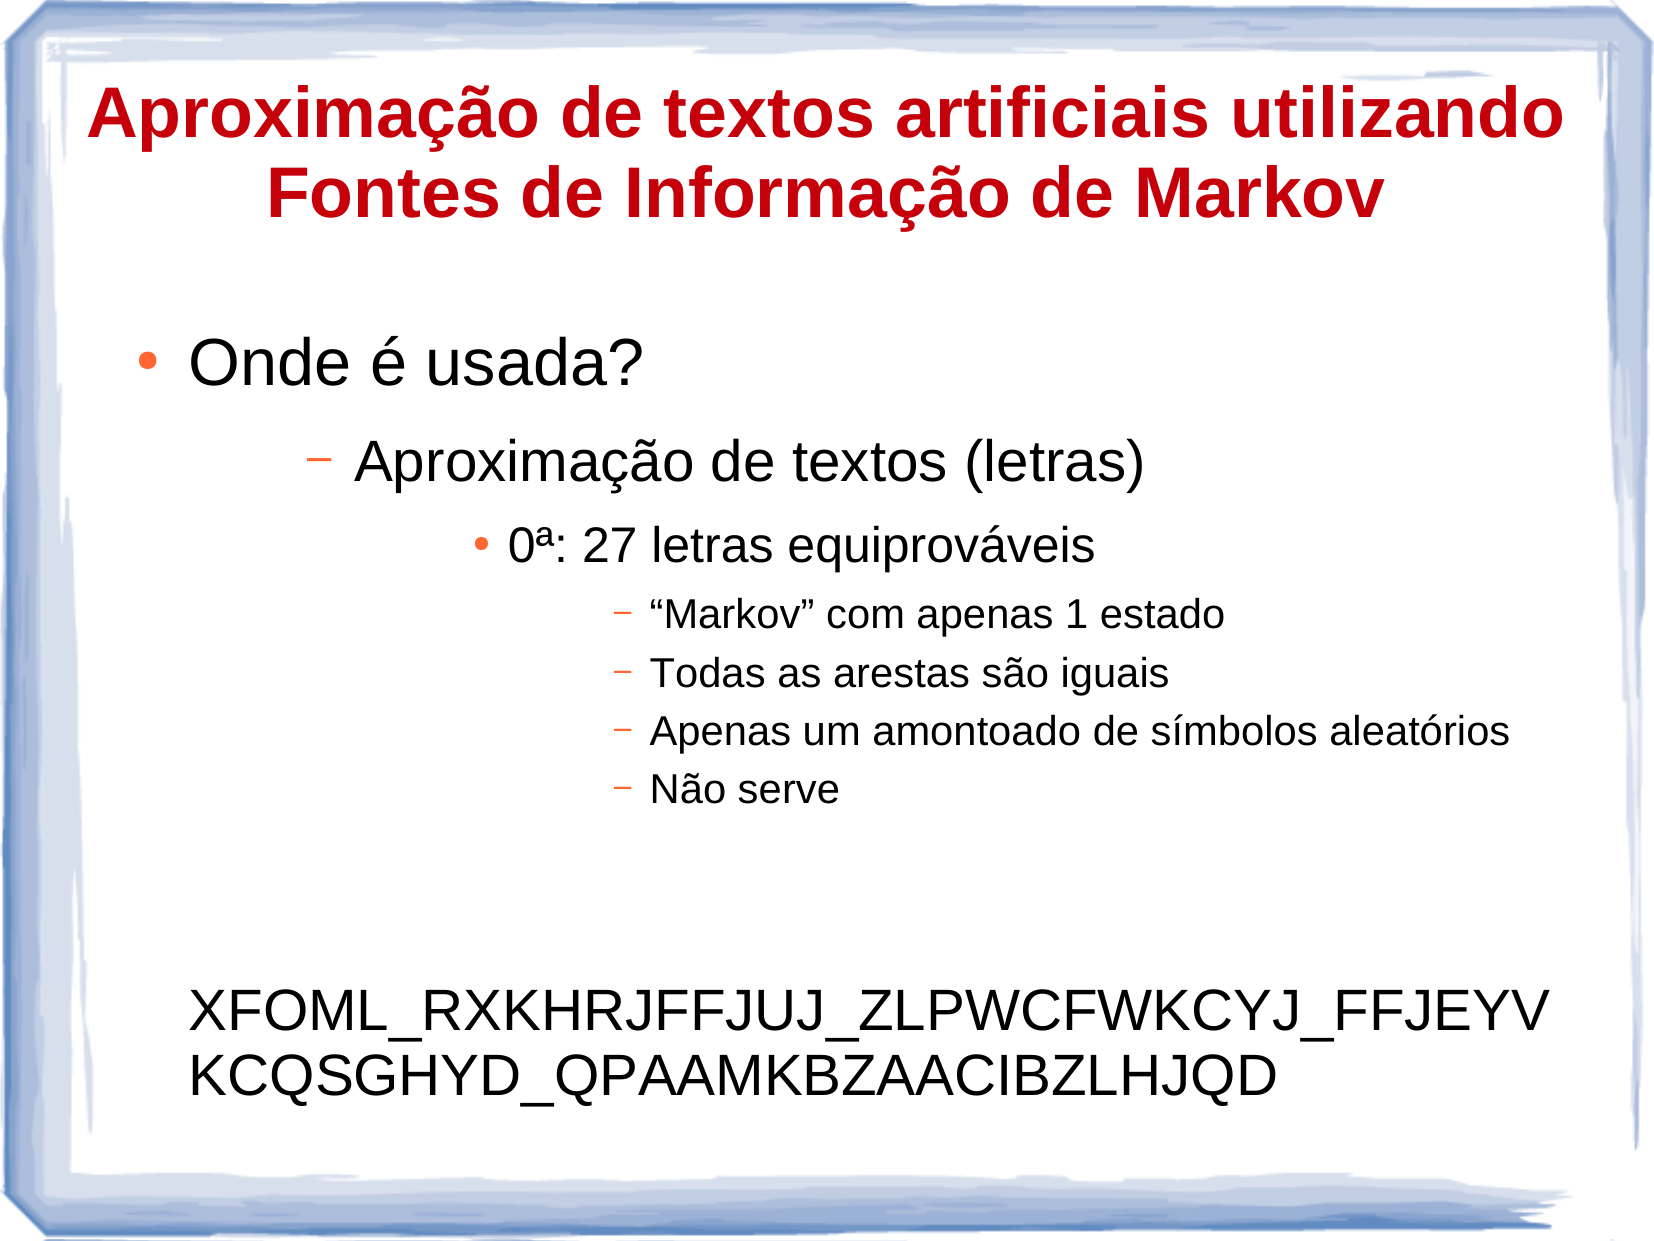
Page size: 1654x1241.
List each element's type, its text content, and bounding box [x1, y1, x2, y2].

list Onde é usada? Aproximação de textos (letras) 0ª: 27 letras equiprováveis “Markov” com apenas 1 estado Todas as arestas são iguais Apenas um amontoado de símbolos aleatórios Não serve [118, 324, 1571, 813]
picture [0, 0, 1654, 1241]
title Aproximação de textos artificiais utilizando Fontes de Informação de Markov [82, 49, 1571, 257]
list XFOML_RXKHRJFFJUJ_ZLPWCFWKCYJ_FFJEYVKCQSGHYD_QPAAMKBZAACIBZLHJQD [118, 883, 1571, 1227]
